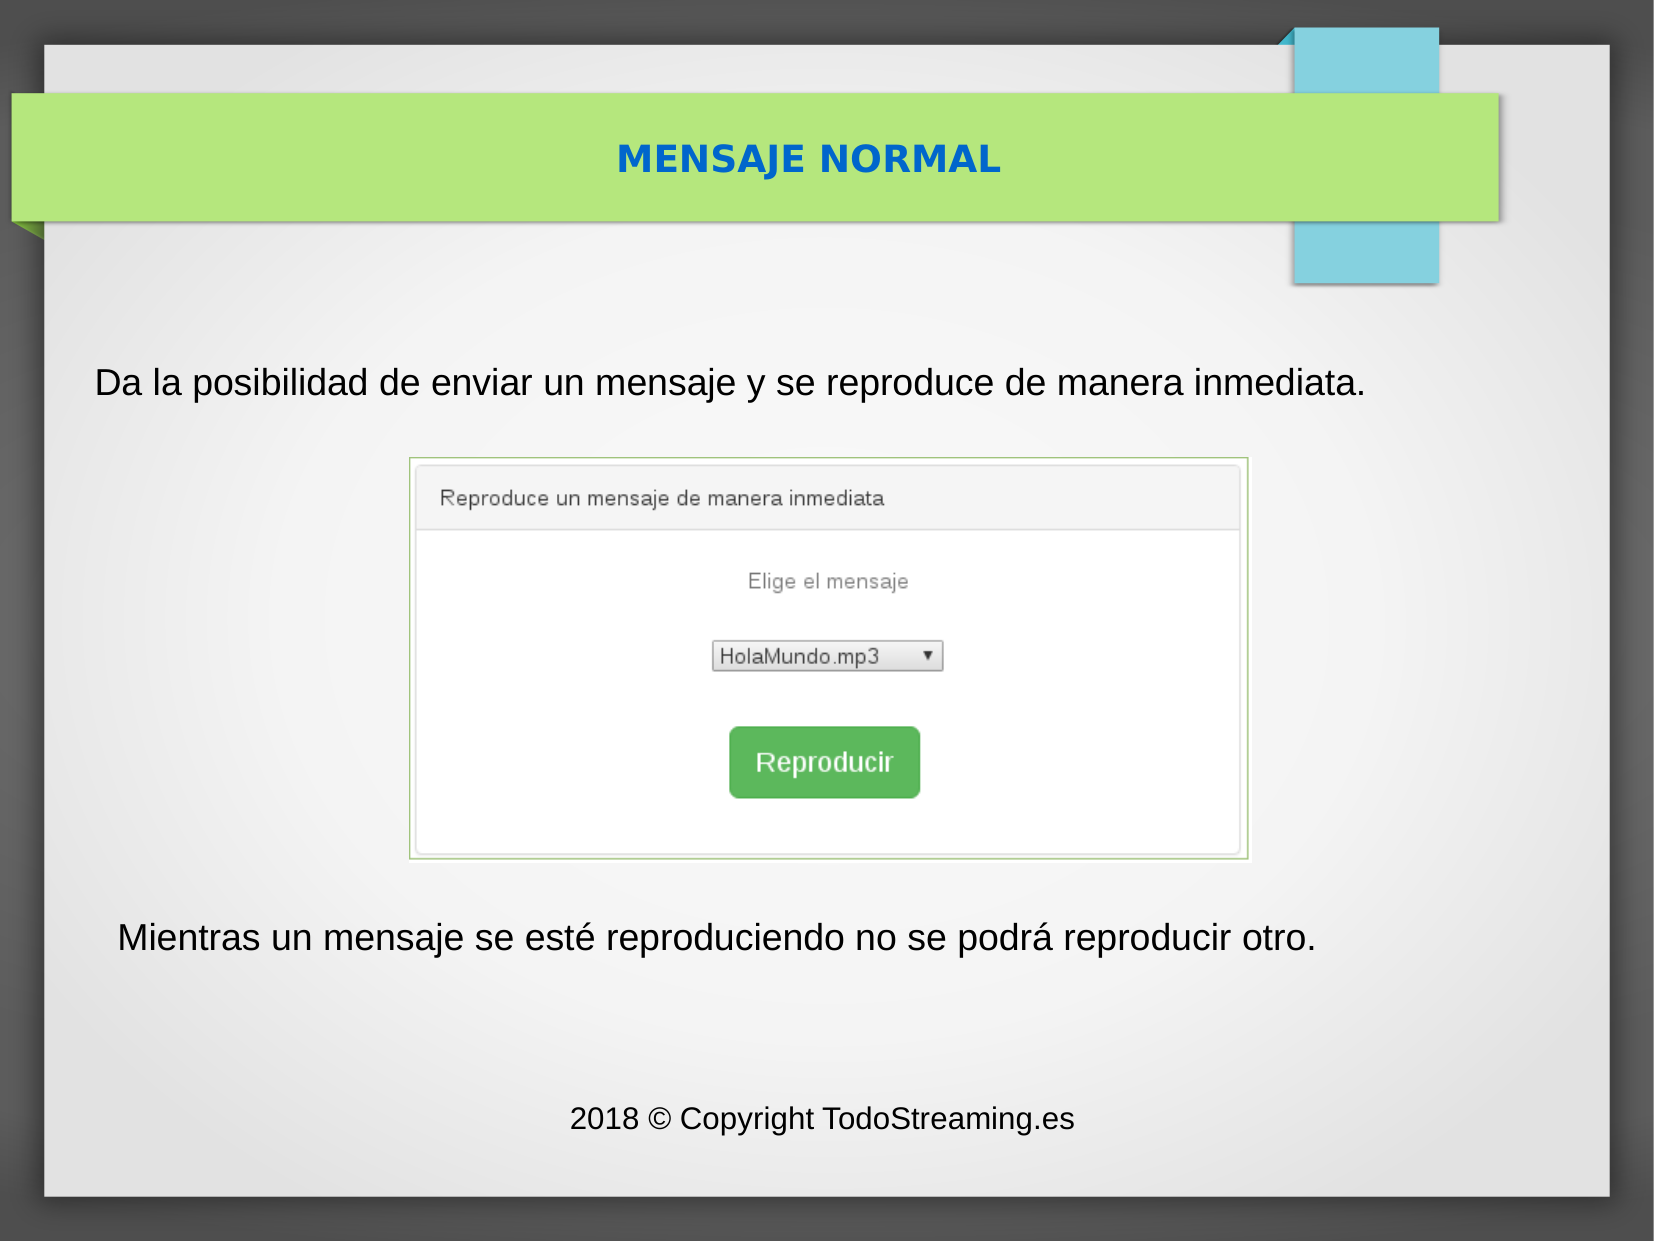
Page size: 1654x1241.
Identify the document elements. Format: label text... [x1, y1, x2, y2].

title MENSAJE NORMAL [448, 118, 1170, 201]
text_box 2018 © Copyright TodoStreaming.es [555, 1094, 1099, 1146]
text_box Da la posibilidad de enviar un mensaje y se reproduce de manera inmediata. [94, 351, 1548, 414]
text_box Mientras un mensaje se esté reproduciendo no se podrá reproducir otro. [102, 909, 1548, 1009]
picture [0, 0, 1654, 1241]
